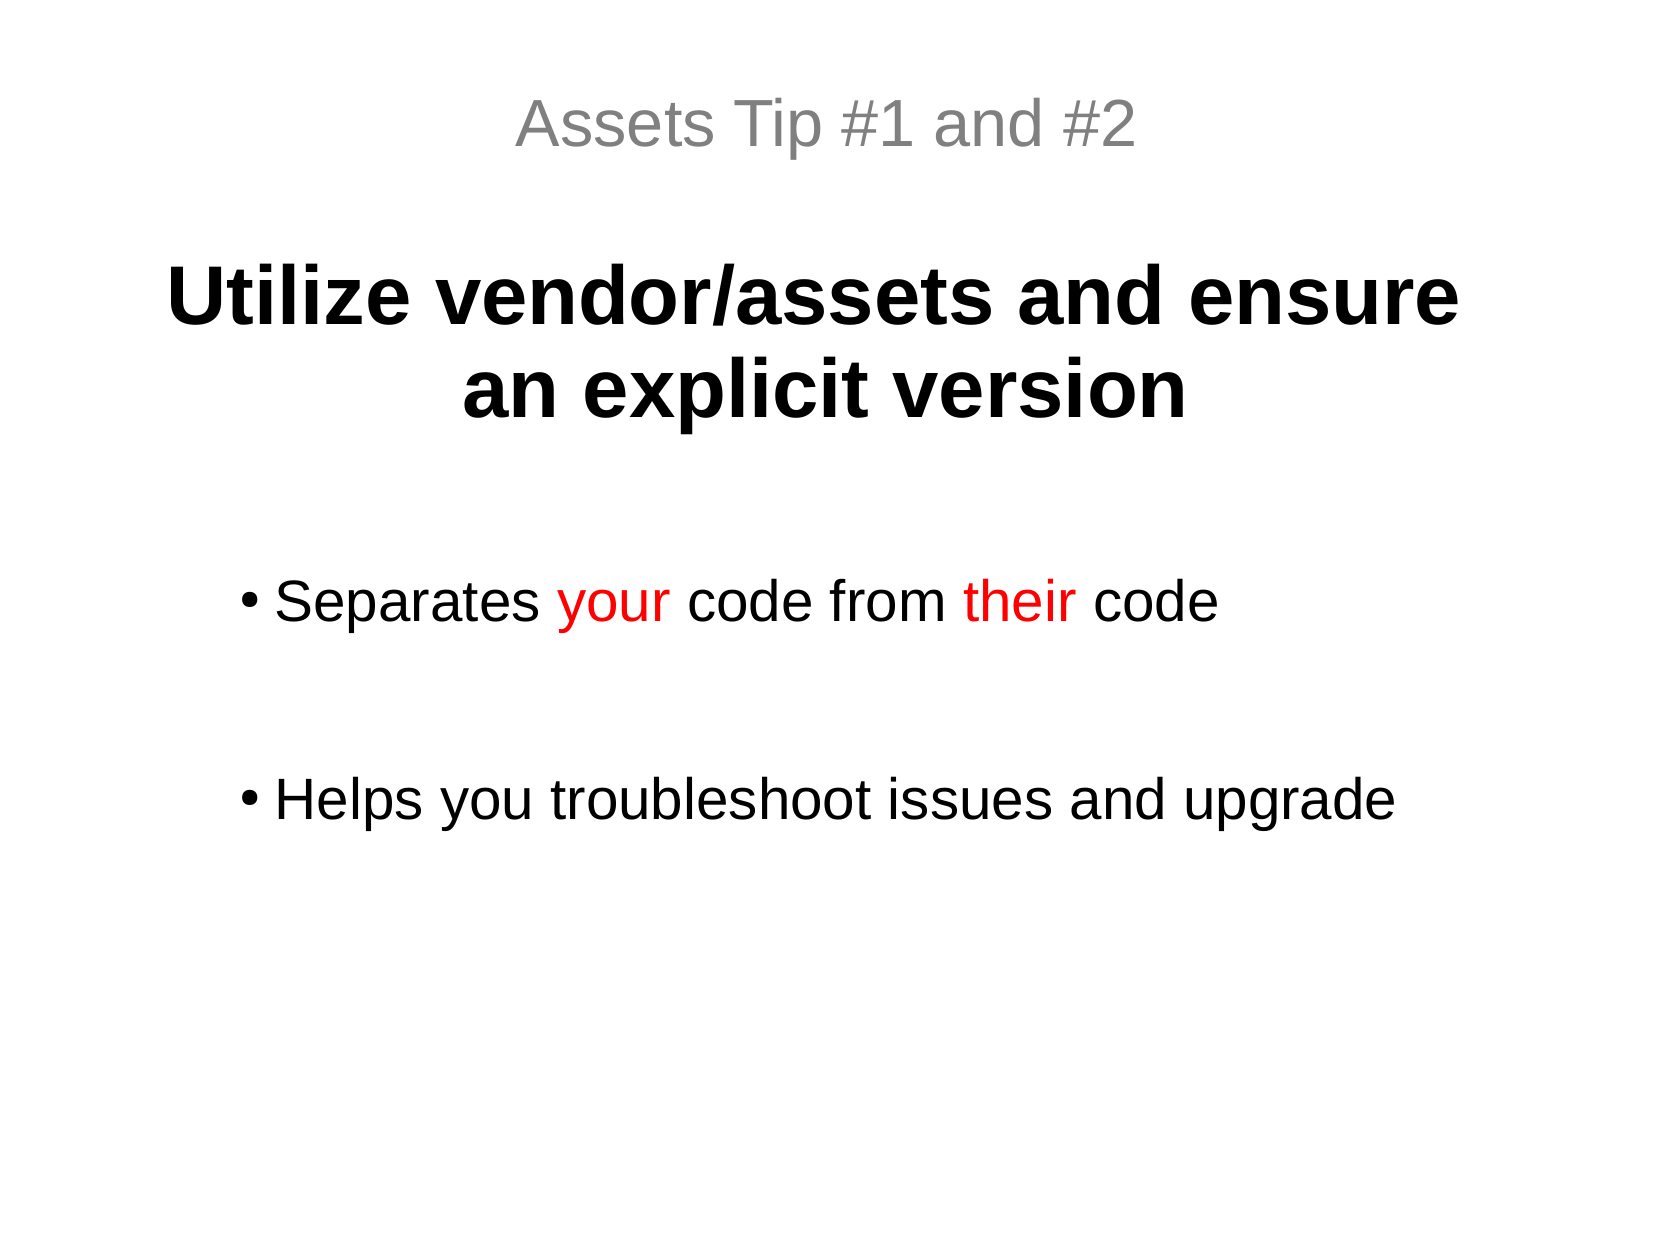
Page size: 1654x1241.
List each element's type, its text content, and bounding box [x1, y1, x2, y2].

text_box Utilize vendor/assets and ensure an explicit version Separates your code from their code Helps you troubleshoot issues and upgrade [35, 248, 1617, 1241]
title Assets Tip #1 and #2 [82, 20, 1571, 228]
